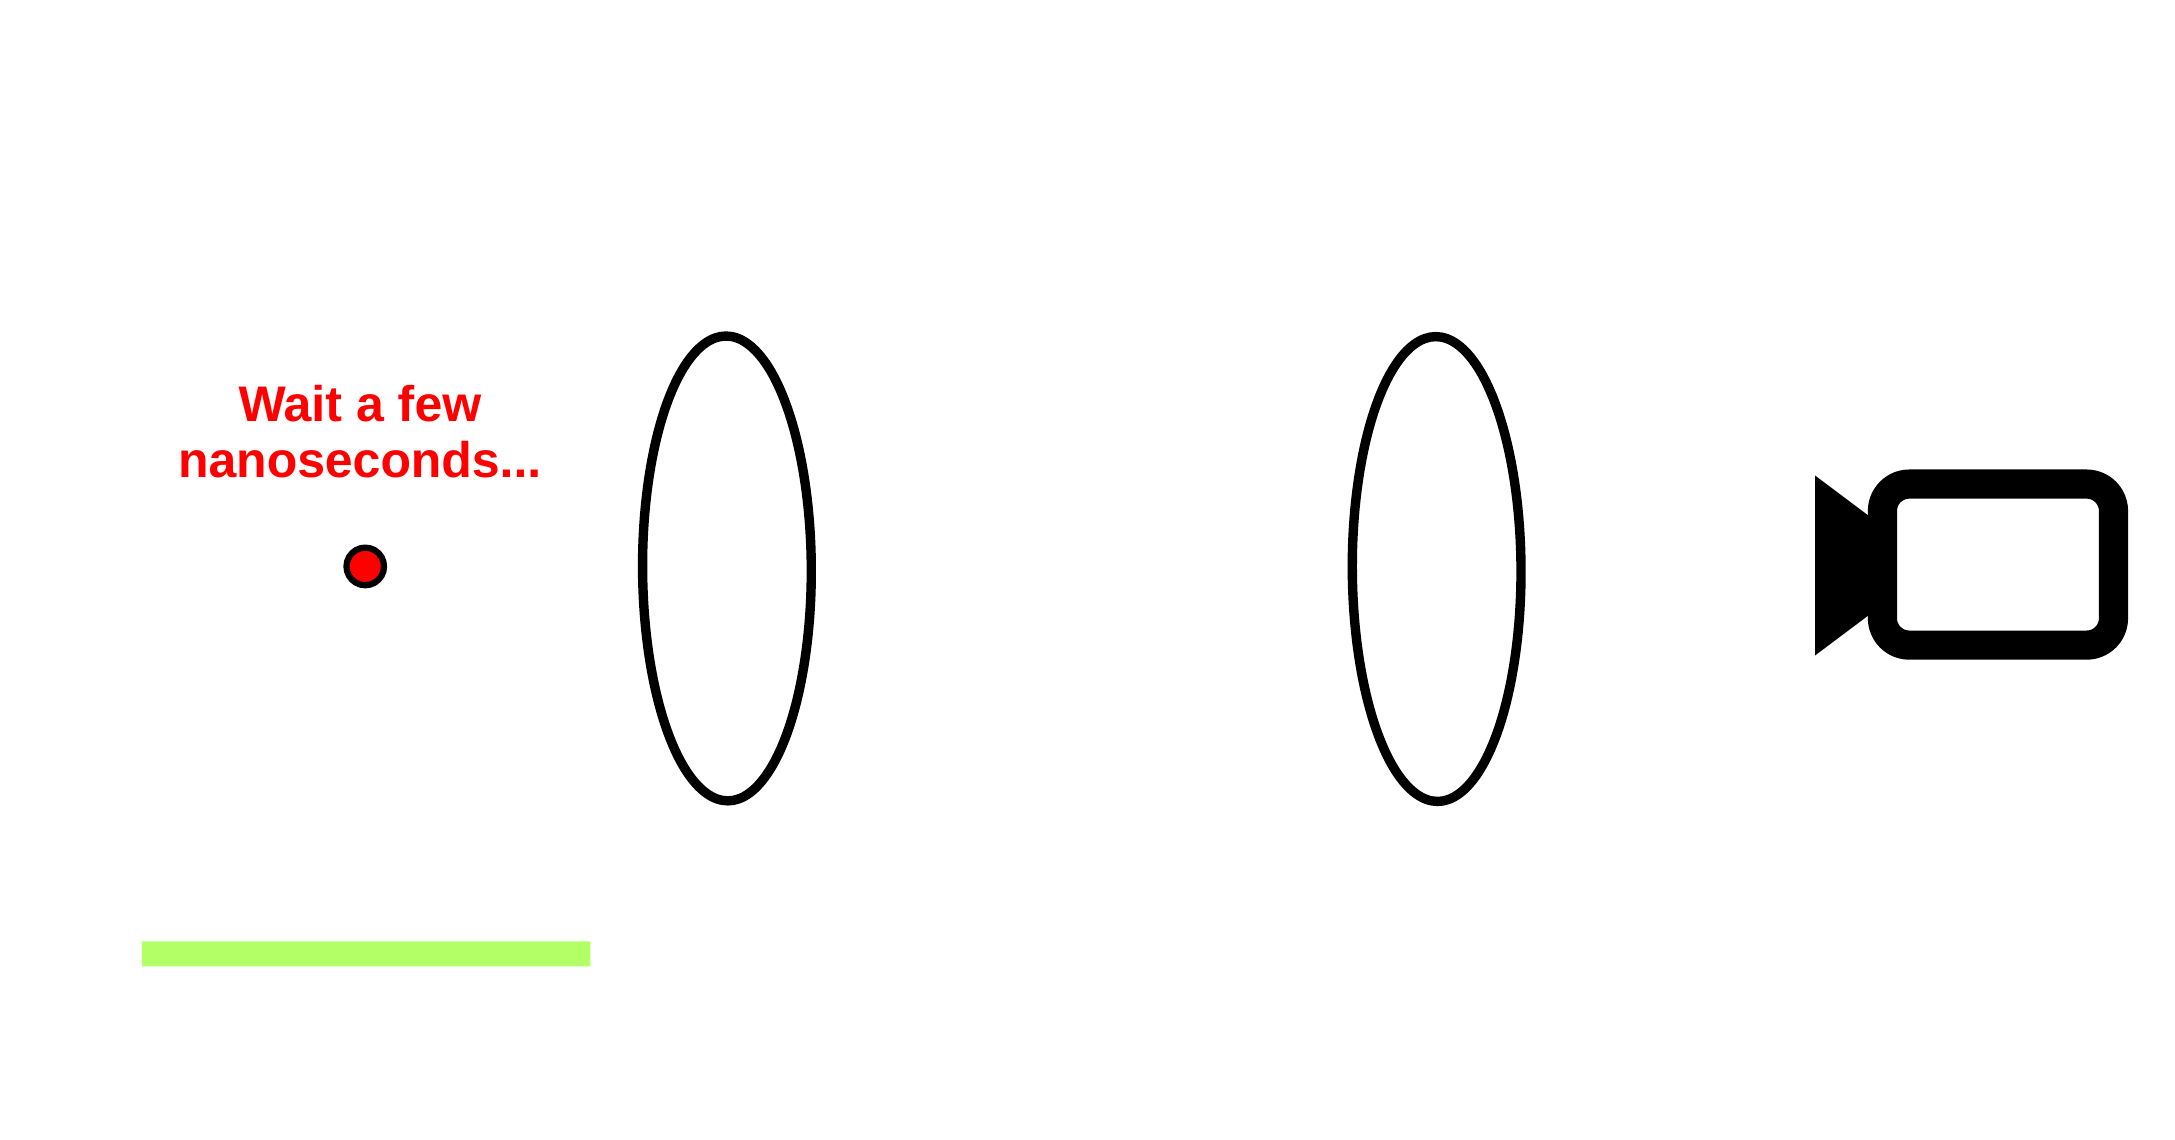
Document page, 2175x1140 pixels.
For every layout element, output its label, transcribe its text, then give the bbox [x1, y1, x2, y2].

text_box [346, 547, 385, 586]
text_box [642, 336, 812, 801]
text_box [1882, 484, 2114, 646]
text_box [1815, 475, 1876, 656]
text_box Wait a few nanoseconds... [150, 368, 571, 496]
text_box [1352, 336, 1522, 802]
